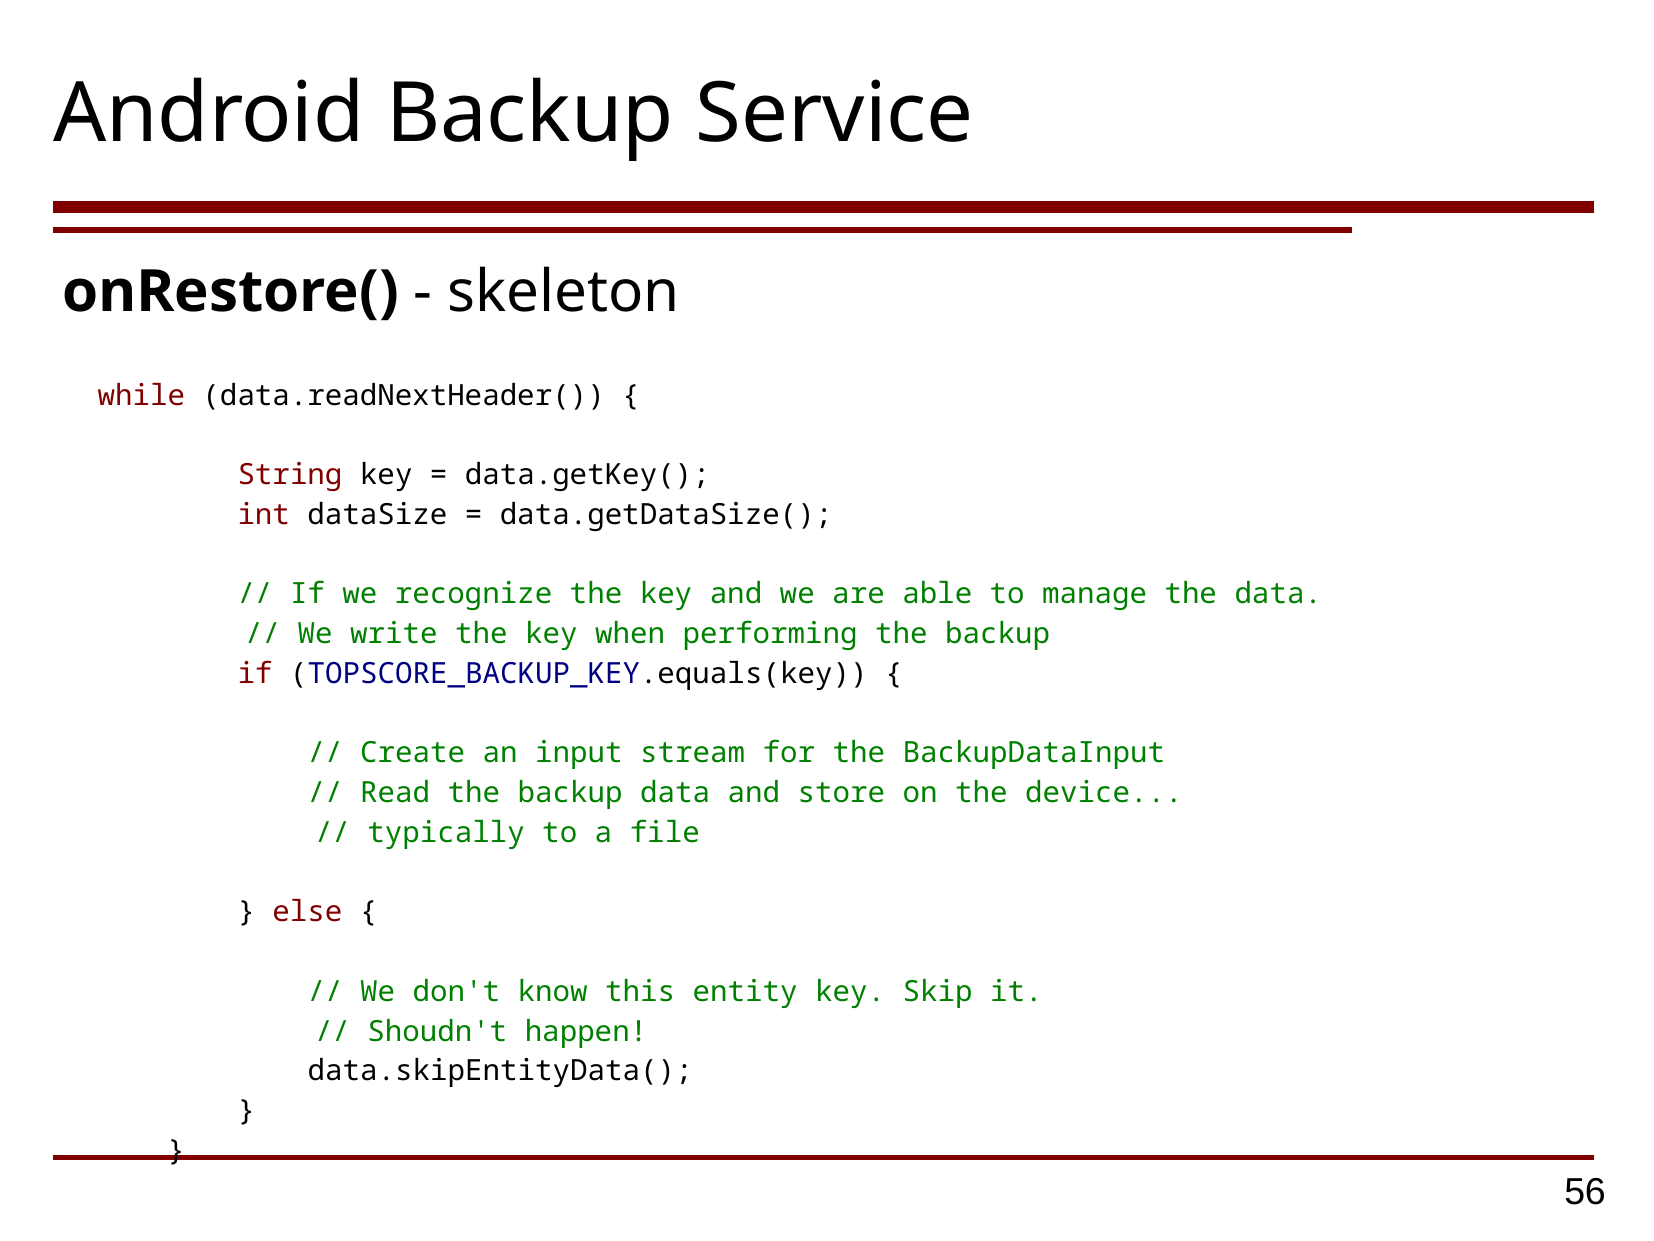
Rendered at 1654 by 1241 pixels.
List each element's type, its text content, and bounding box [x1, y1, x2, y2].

text_box [58, 335, 1408, 1152]
text_box while (data.readNextHeader()) { String key = data.getKey(); int dataSize = data.getDataSize(); // If we recognize the key and we are able to manage the data. // We write the key when performing the backup if (TOPSCORE_BACKUP_KEY.equals(key)) { // Create an input stream for the BackupDataInput // Read the backup data and store on the device... // typically to a file } else { // We don't know this entity key. Skip it. // Shoudn't happen! data.skipEntityData(); } } [82, 366, 1338, 1112]
text_box <número> [35, 1163, 1654, 1221]
text_box onRestore() - skeleton [47, 242, 1613, 335]
subtitle Android Backup Service [53, 48, 1542, 172]
